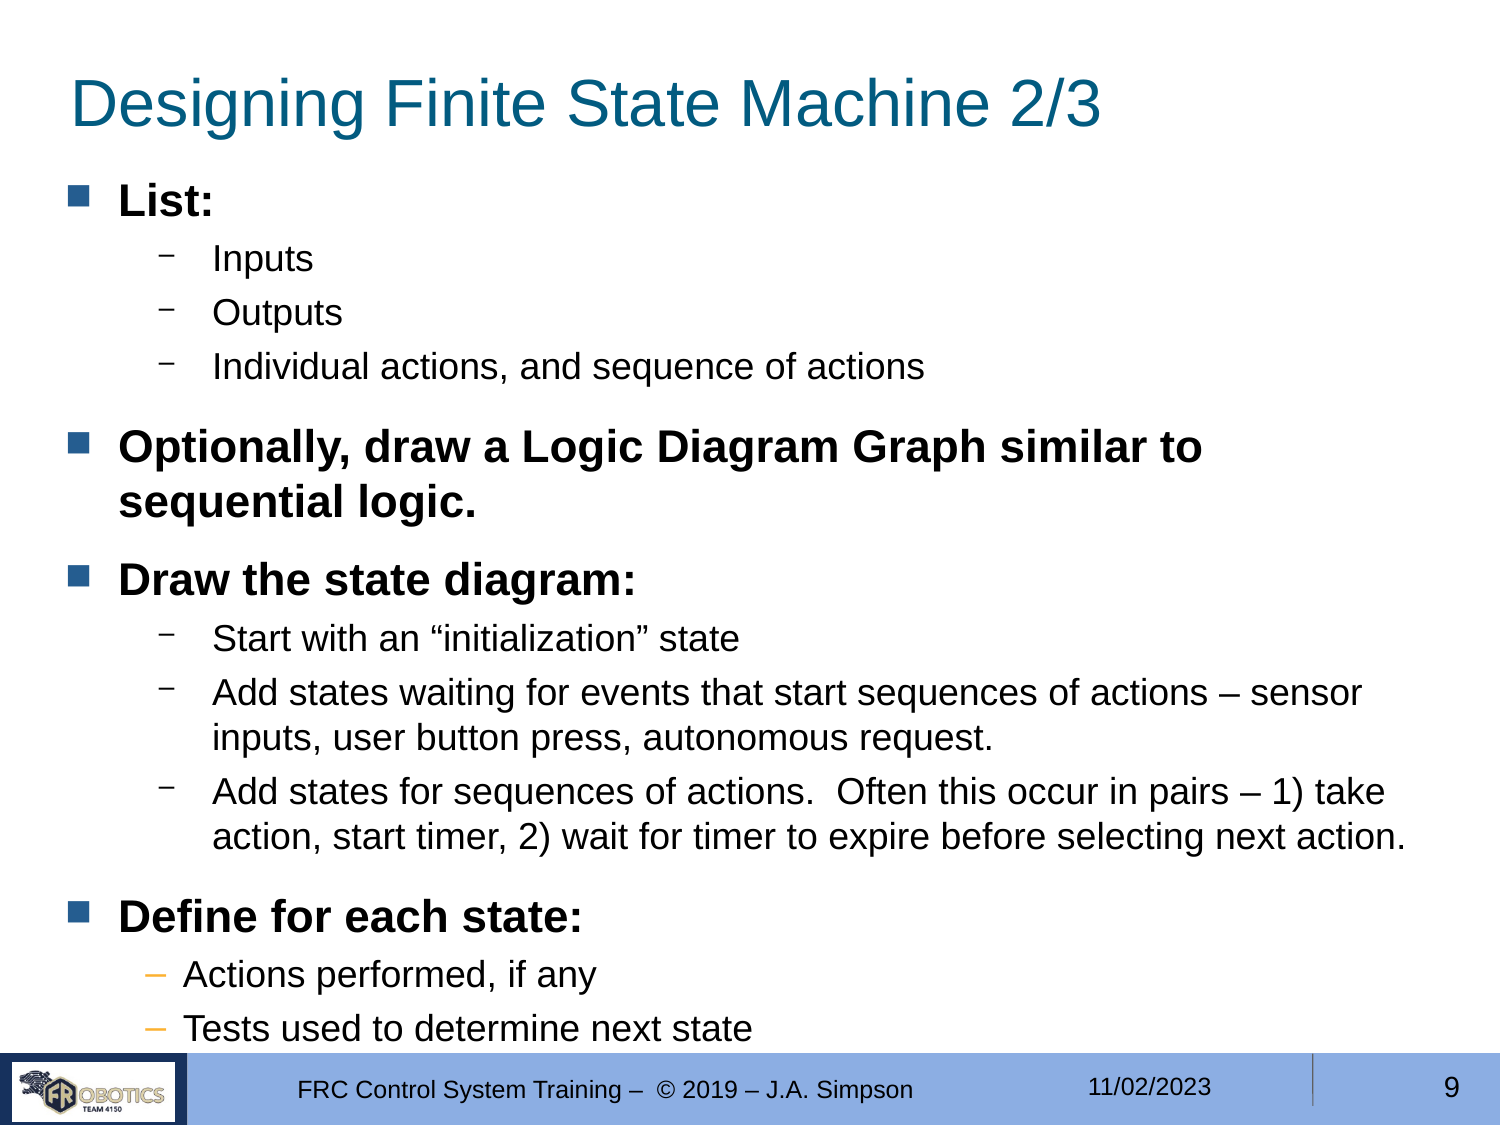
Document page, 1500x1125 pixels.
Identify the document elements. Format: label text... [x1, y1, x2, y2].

slide_number <number> [1337, 1072, 1475, 1100]
footer FRC Control System Training – © 2019 – J.A. Simpson [225, 1074, 988, 1103]
title Designing Finite State Machine 2/3 [55, 52, 1443, 148]
picture [12, 1062, 175, 1122]
slide_number 11/02/2023 [1012, 1071, 1288, 1100]
list List: Inputs Outputs Individual actions, and sequence of actions Optionally, draw a Logic Diagram Graph similar to sequential logic. Draw the state diagram: Start with an “initialization” state Add states waiting for events that start sequences of actions – sensor inputs, user button press, autonomous request. Add states for sequences of actions. Often this occur in pairs – 1) take action, start timer, 2) wait for timer to expire before selecting next action. Define for each state: Actions performed, if any Tests used to determine next state [55, 162, 1456, 1039]
